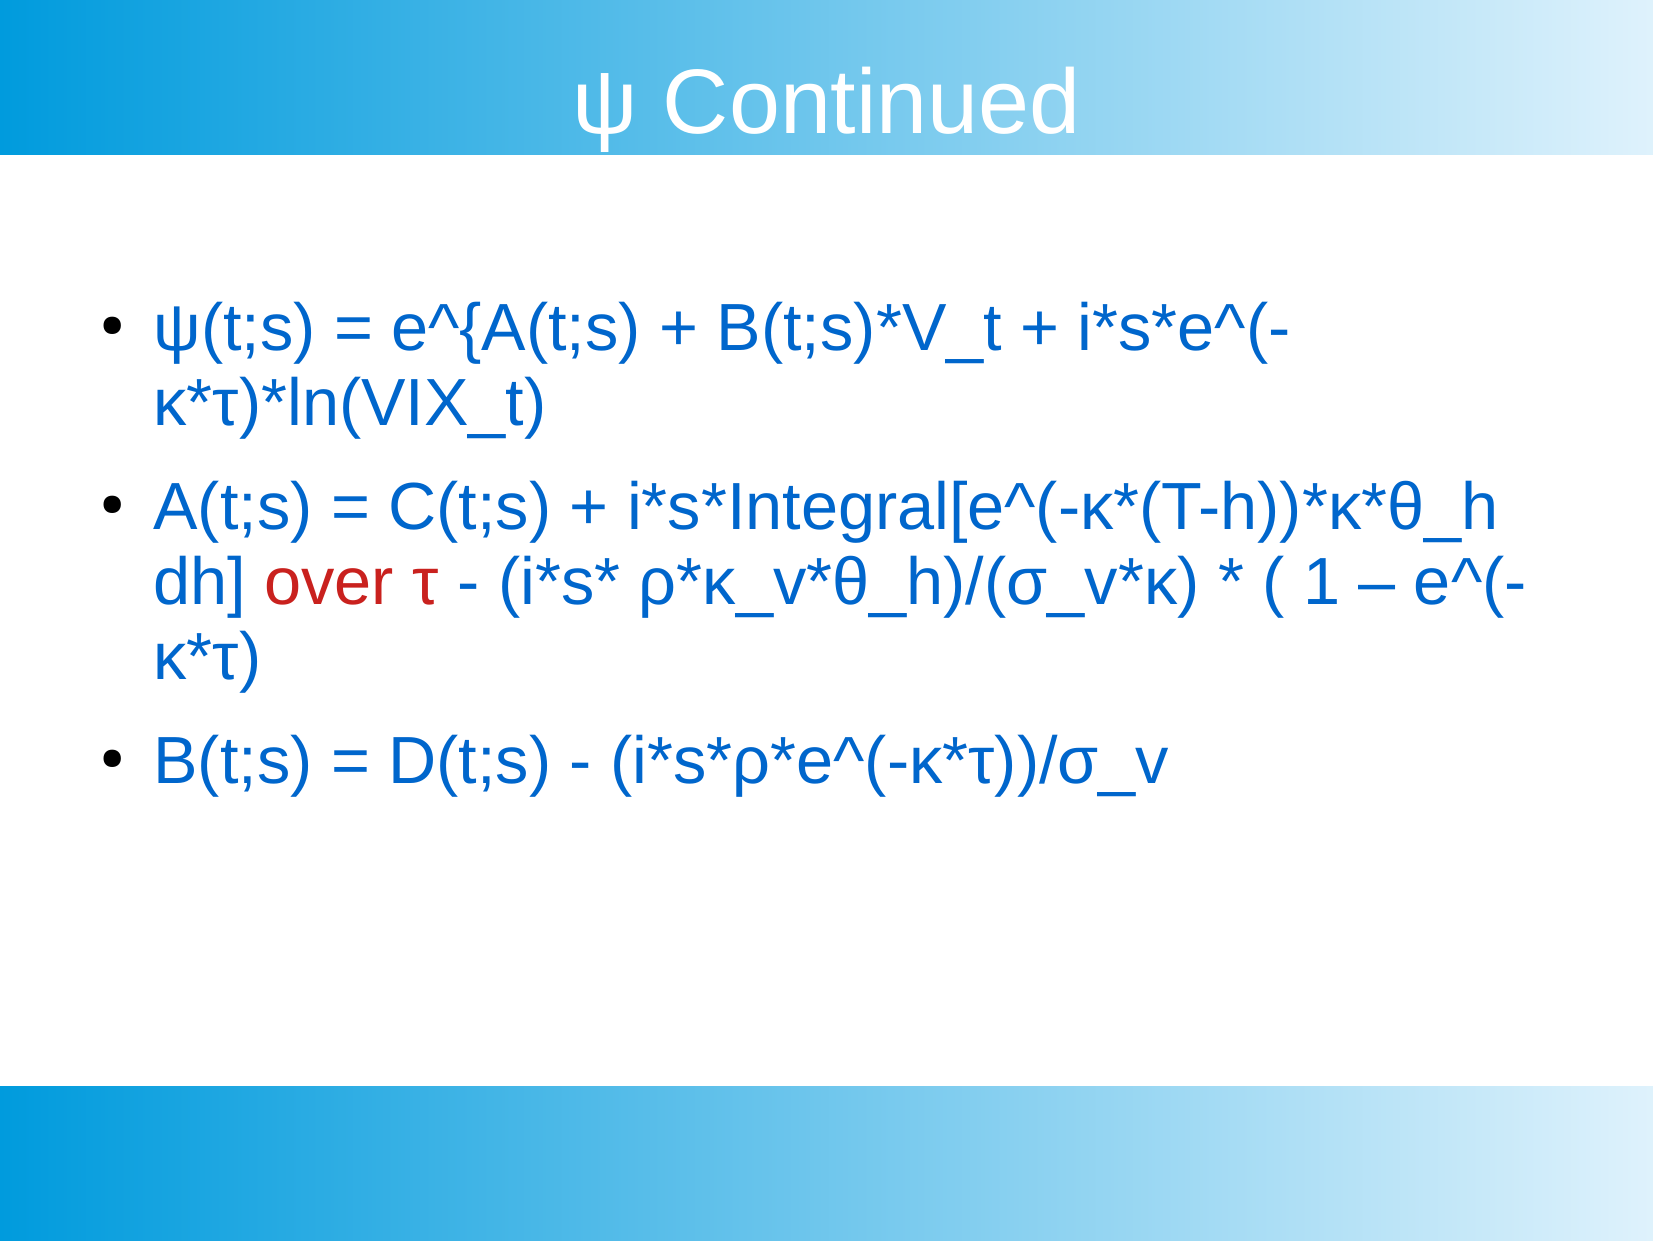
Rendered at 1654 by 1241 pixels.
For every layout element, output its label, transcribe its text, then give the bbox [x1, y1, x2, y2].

list ψ(t;s) = e^{A(t;s) + B(t;s)*V_t + i*s*e^(-κ*τ)*ln(VIX_t) A(t;s) = C(t;s) + i*s*Integral[e^(-κ*(T-h))*κ*θ_h dh] over τ - (i*s* ρ*κ_v*θ_h)/(σ_v*κ) * ( 1 – e^(-κ*τ) B(t;s) = D(t;s) - (i*s*ρ*e^(-κ*τ))/σ_v [82, 290, 1571, 1010]
title ψ Continued [82, 49, 1571, 155]
